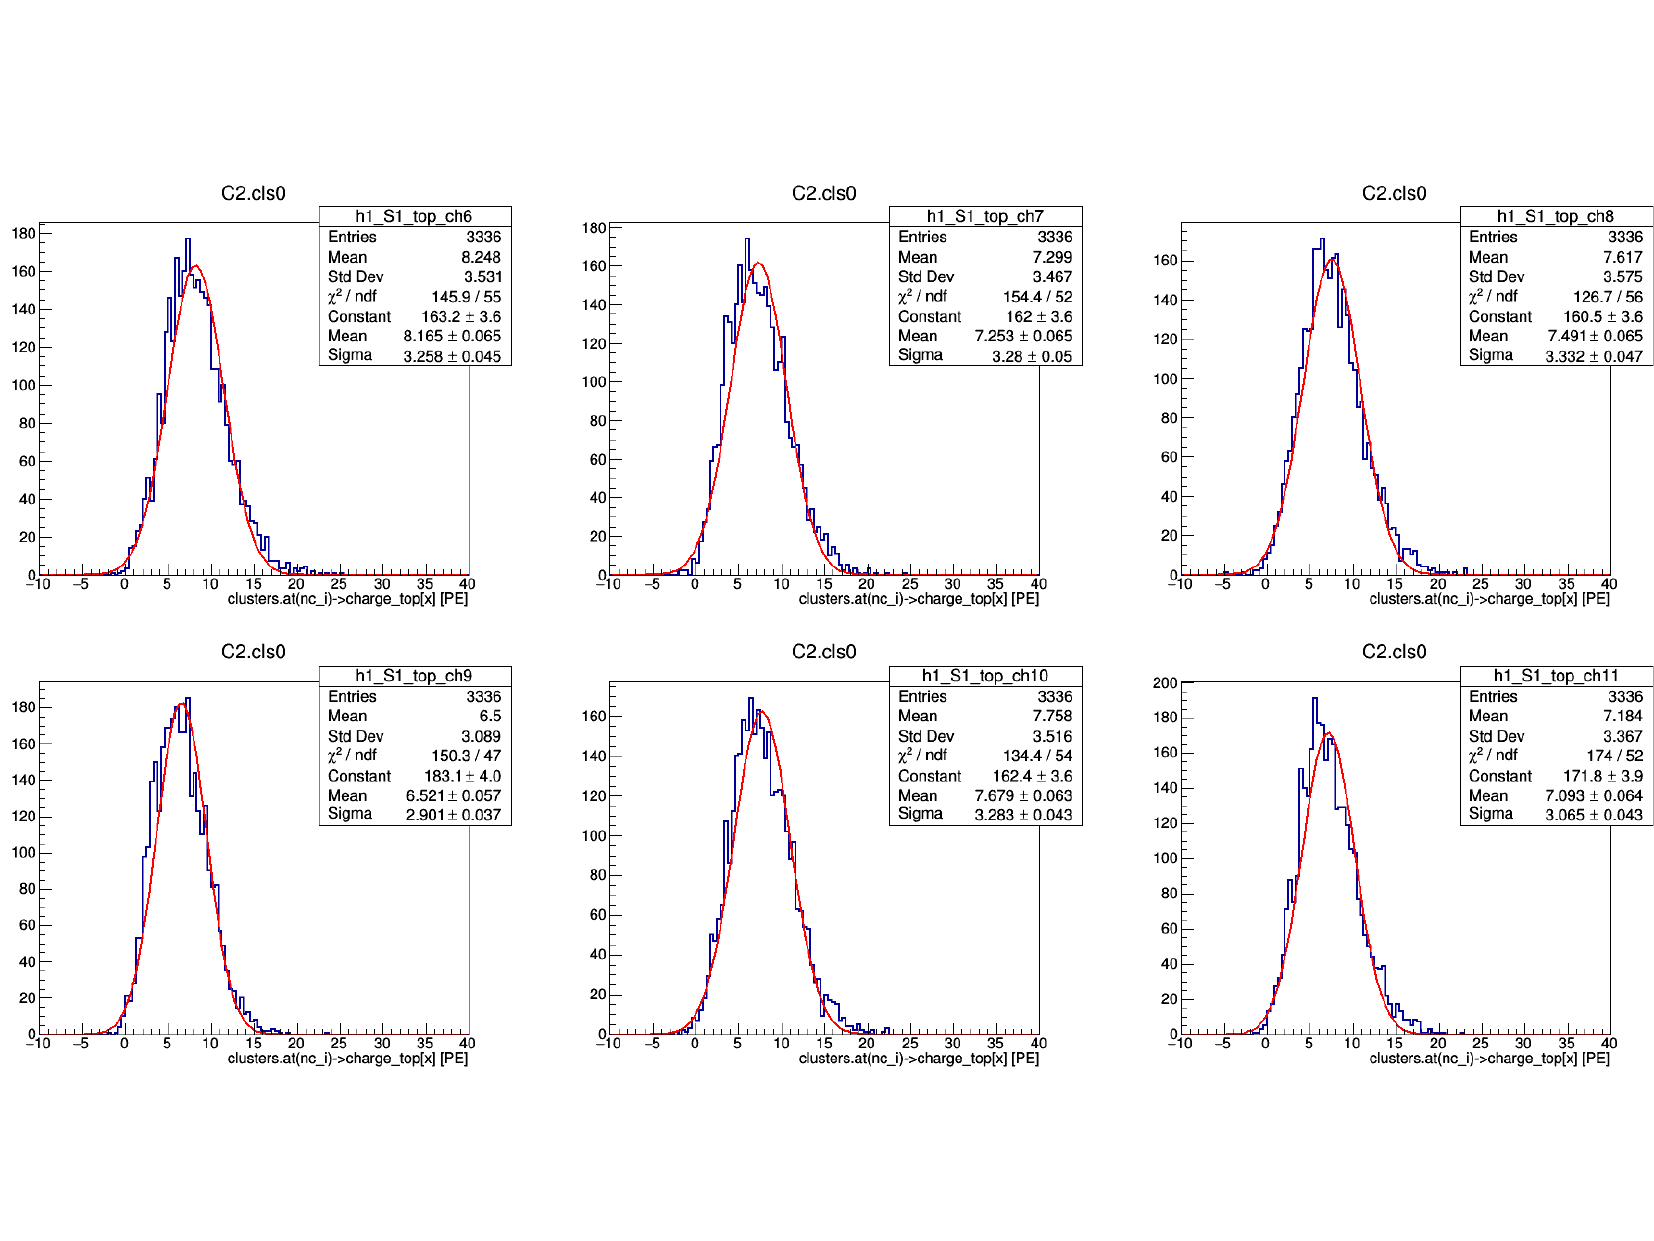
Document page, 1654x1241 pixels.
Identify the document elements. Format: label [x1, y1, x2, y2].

picture [6, 175, 1654, 1072]
